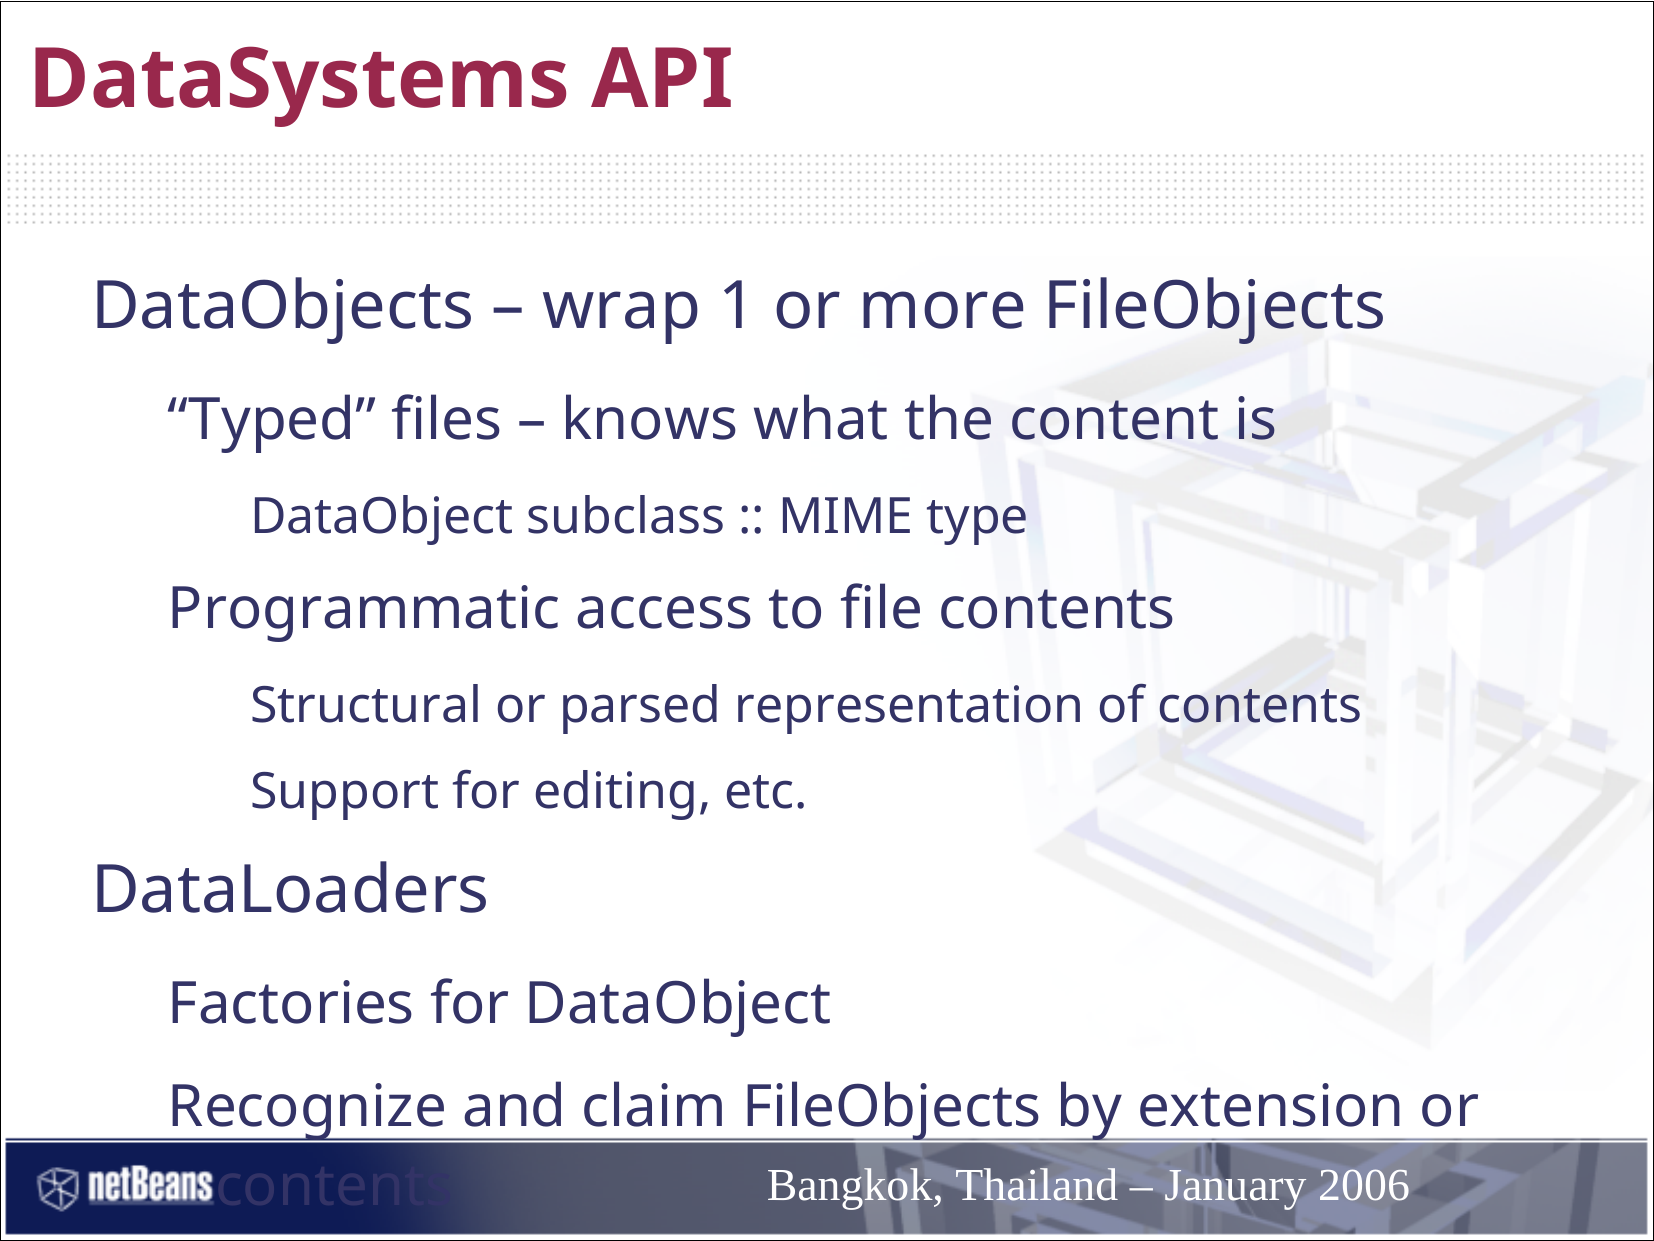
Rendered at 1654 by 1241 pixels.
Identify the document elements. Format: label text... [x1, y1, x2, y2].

picture [1, 2, 1653, 1240]
title DataSystems API [28, 0, 1619, 152]
list DataObjects – wrap 1 or more FileObjects “Typed” files – knows what the content is DataObject subclass :: MIME type Programmatic access to file contents Structural or parsed representation of contents Support for editing, etc. DataLoaders Factories for DataObject Recognize and claim FileObjects by extension or contents [73, 257, 1574, 1127]
